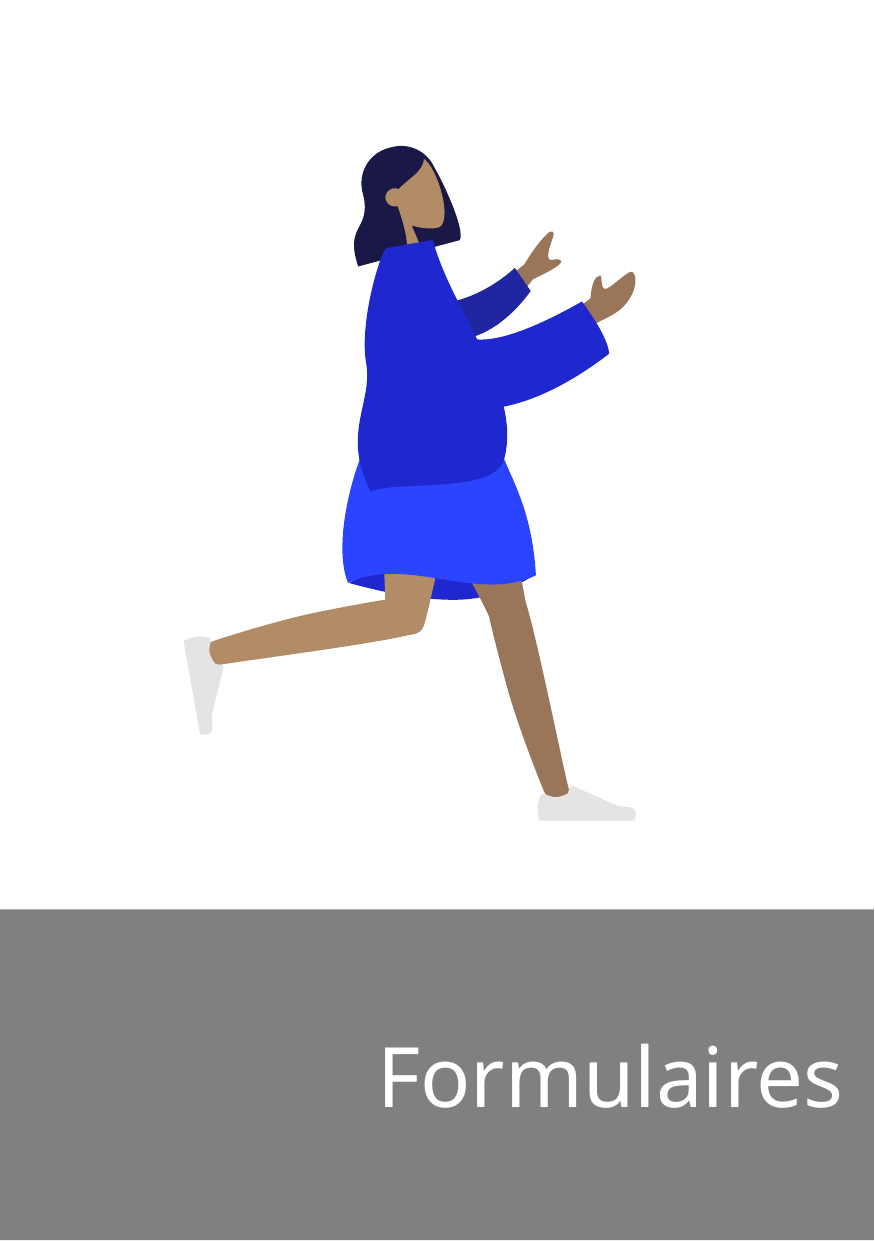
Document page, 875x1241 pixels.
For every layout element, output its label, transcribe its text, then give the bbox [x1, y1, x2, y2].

picture [139, 73, 735, 826]
title Formulaires [29, 933, 845, 1217]
